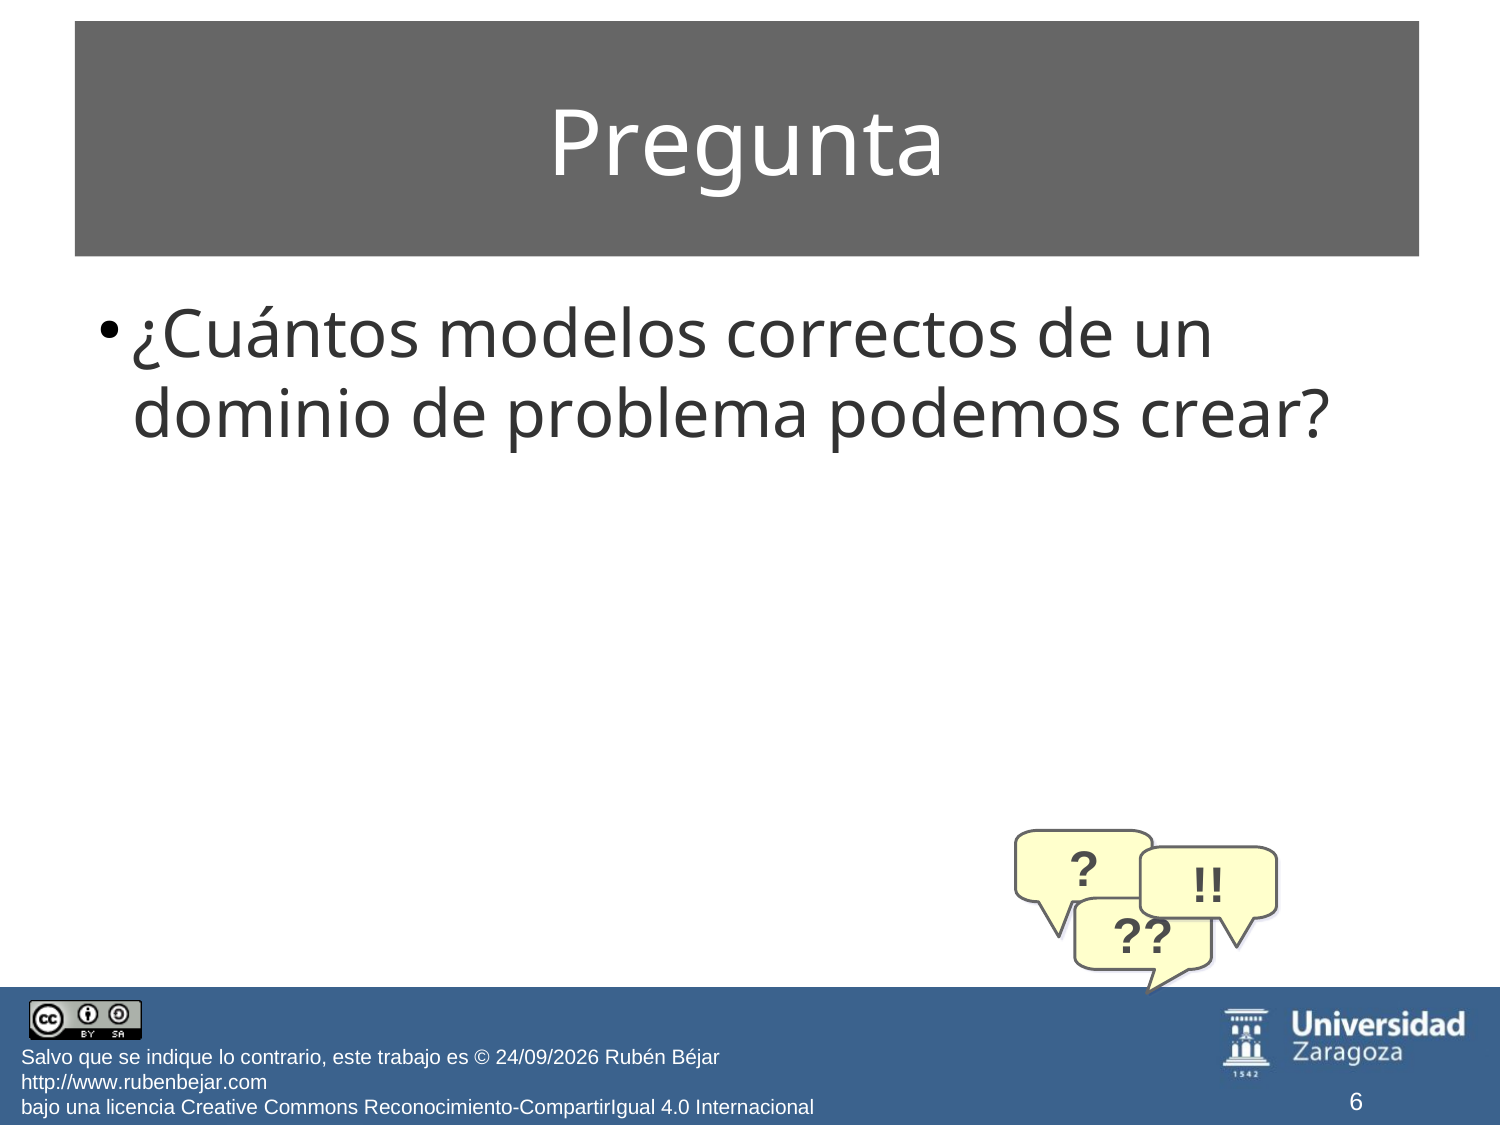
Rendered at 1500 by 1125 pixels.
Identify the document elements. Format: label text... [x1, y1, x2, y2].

text_box ? [1015, 830, 1153, 937]
text_box !! [1140, 846, 1277, 948]
text_box ?? [1074, 897, 1212, 994]
picture [0, 987, 1500, 1125]
list ¿Cuántos modelos correctos de un dominio de problema podemos crear? [82, 283, 1418, 957]
title Pregunta [74, 21, 1420, 257]
